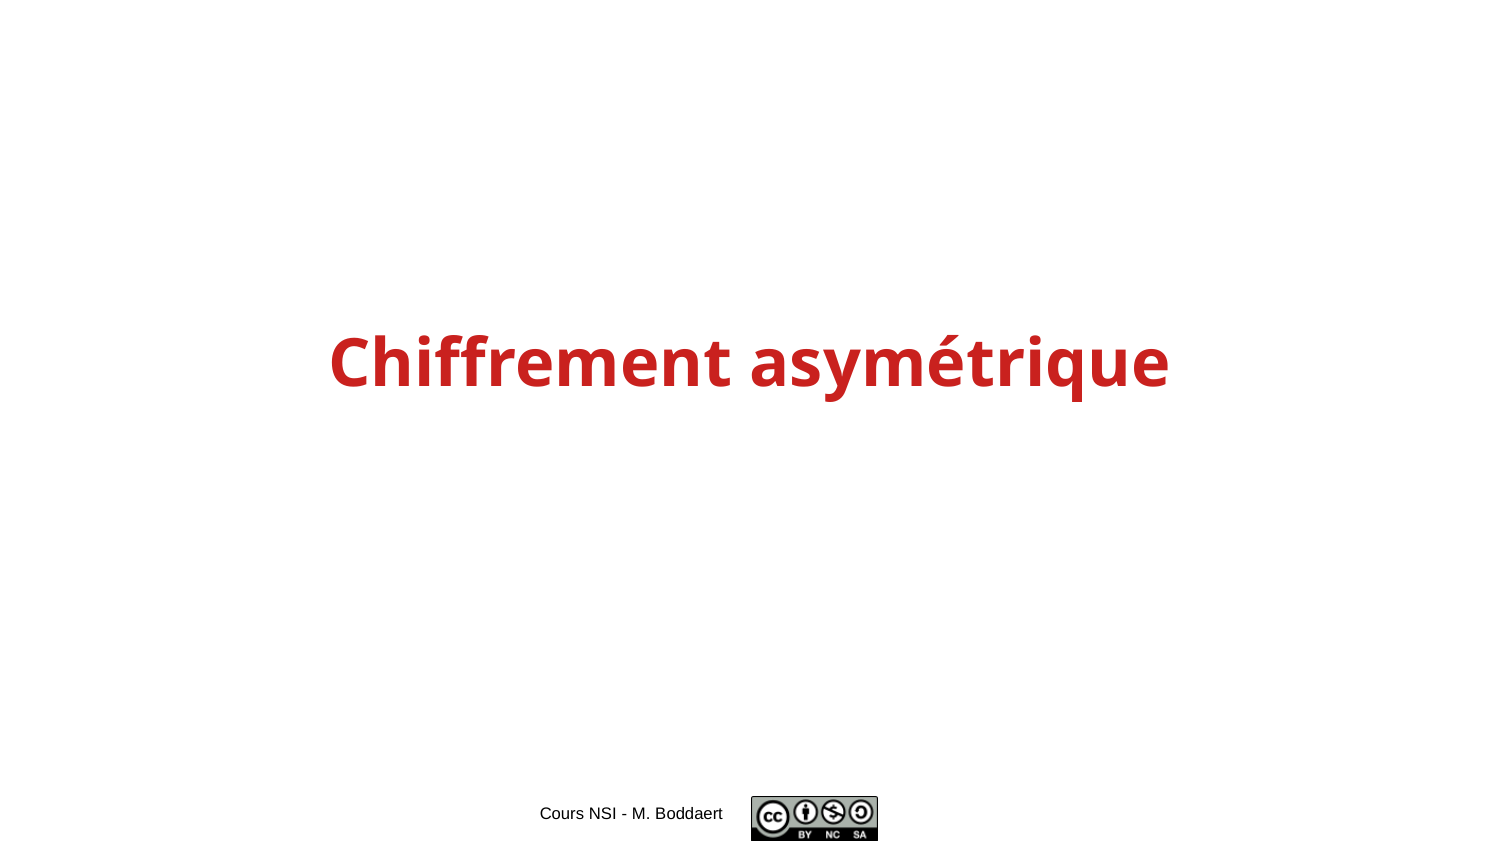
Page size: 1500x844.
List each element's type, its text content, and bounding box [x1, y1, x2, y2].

subtitle Chiffrement asymétrique [75, 33, 1425, 687]
picture [751, 796, 878, 841]
